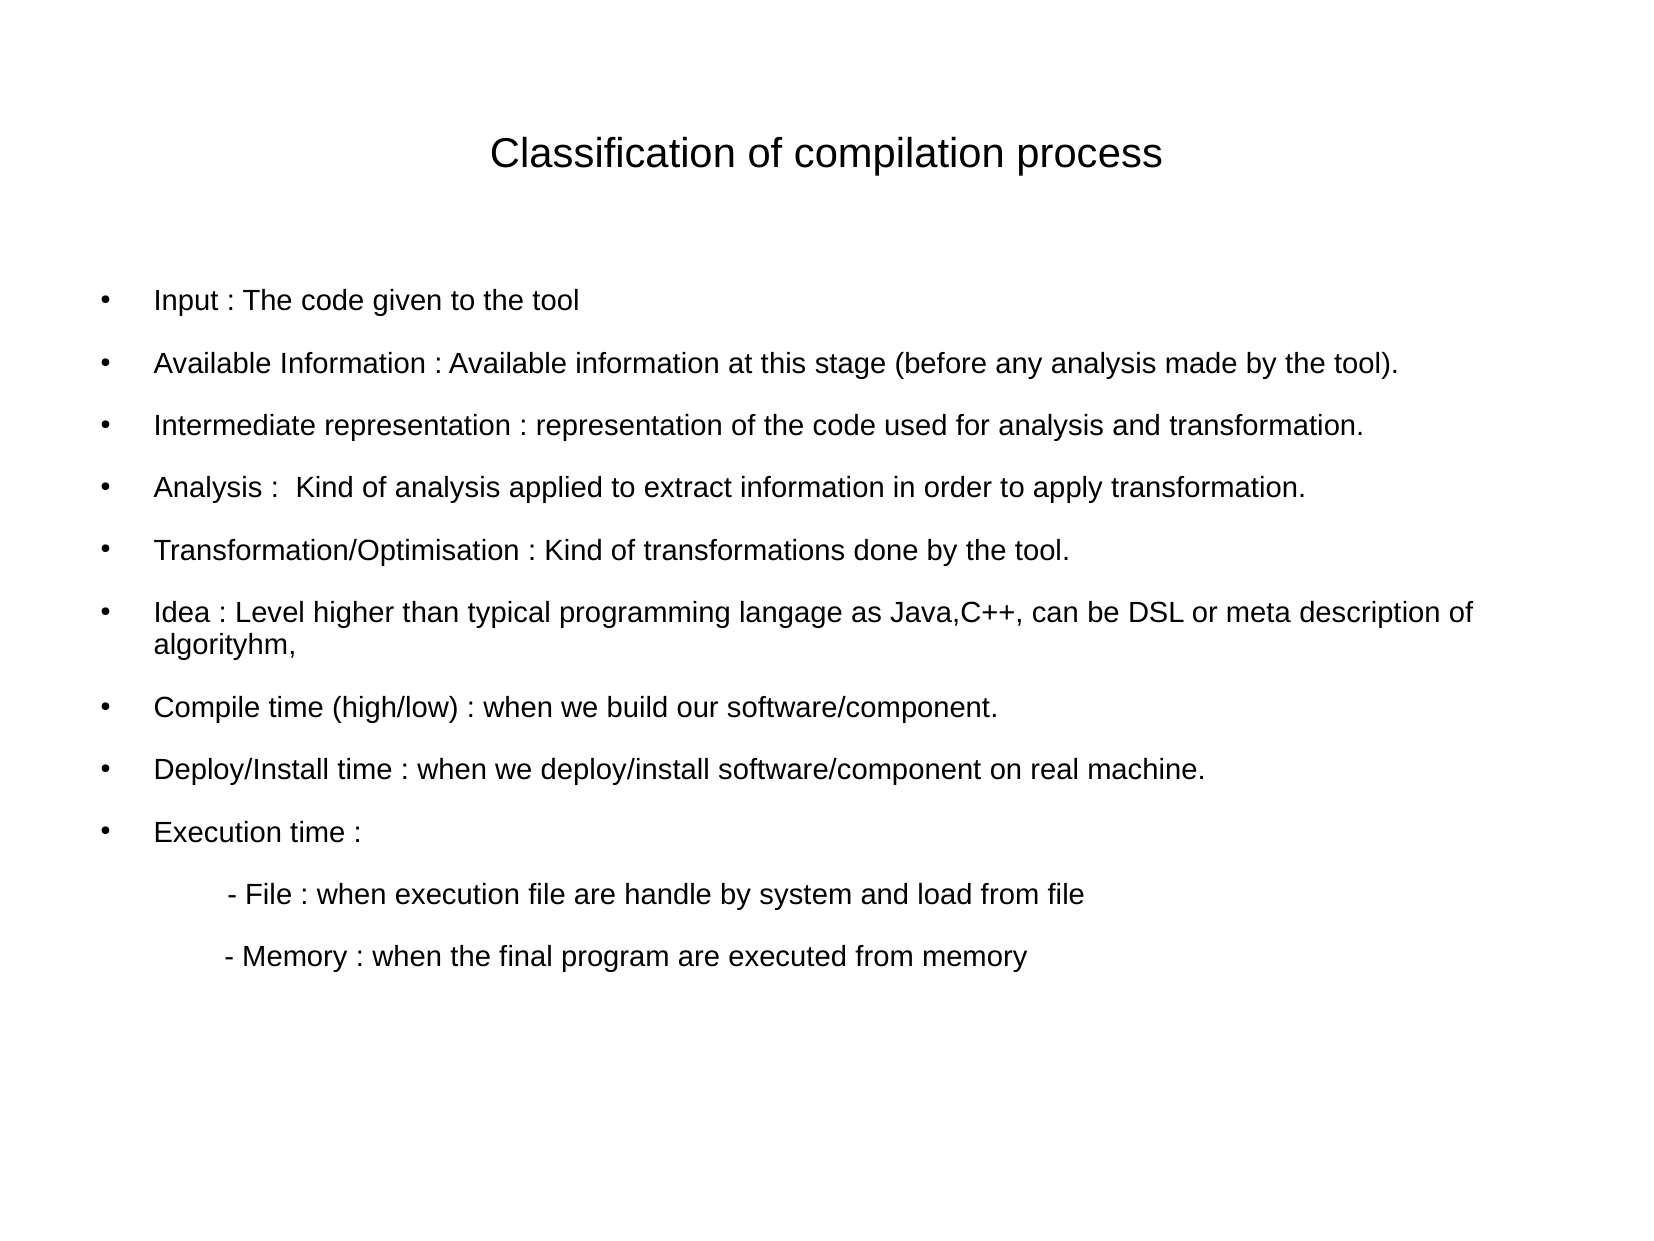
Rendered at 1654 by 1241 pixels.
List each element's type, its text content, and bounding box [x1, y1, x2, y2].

list Input : The code given to the tool Available Information : Available information at this stage (before any analysis made by the tool). Intermediate representation : representation of the code used for analysis and transformation. Analysis : Kind of analysis applied to extract information in order to apply transformation. Transformation/Optimisation : Kind of transformations done by the tool. Idea : Level higher than typical programming langage as Java,C++, can be DSL or meta description of algorityhm, Compile time (high/low) : when we build our software/component. Deploy/Install time : when we deploy/install software/component on real machine. Execution time : - File : when execution file are handle by system and load from file - Memory : when the final program are executed from memory [82, 284, 1571, 1103]
title Classification of compilation process [82, 49, 1571, 257]
